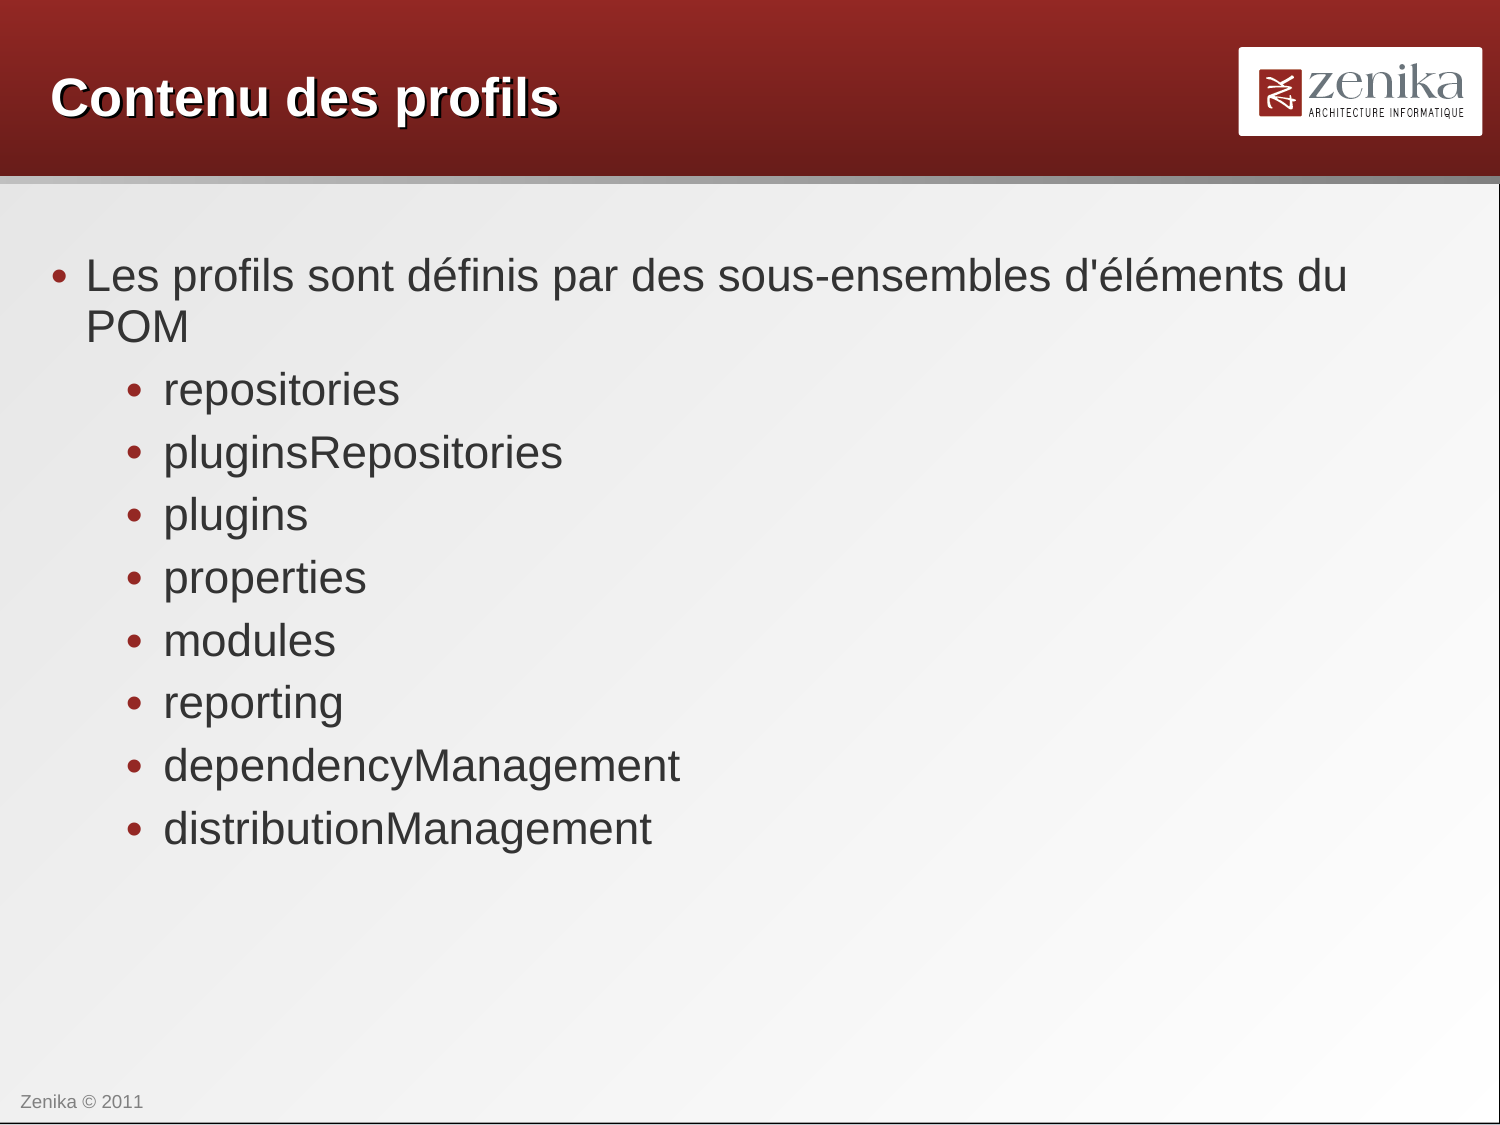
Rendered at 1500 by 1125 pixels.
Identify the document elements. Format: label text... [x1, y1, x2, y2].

picture [1257, 58, 1464, 125]
list Les profils sont définis par des sous-ensembles d'éléments du POM repositories pluginsRepositories plugins properties modules reporting dependencyManagement distributionManagement [50, 249, 1435, 1079]
title Contenu des profils [50, 15, 1206, 180]
